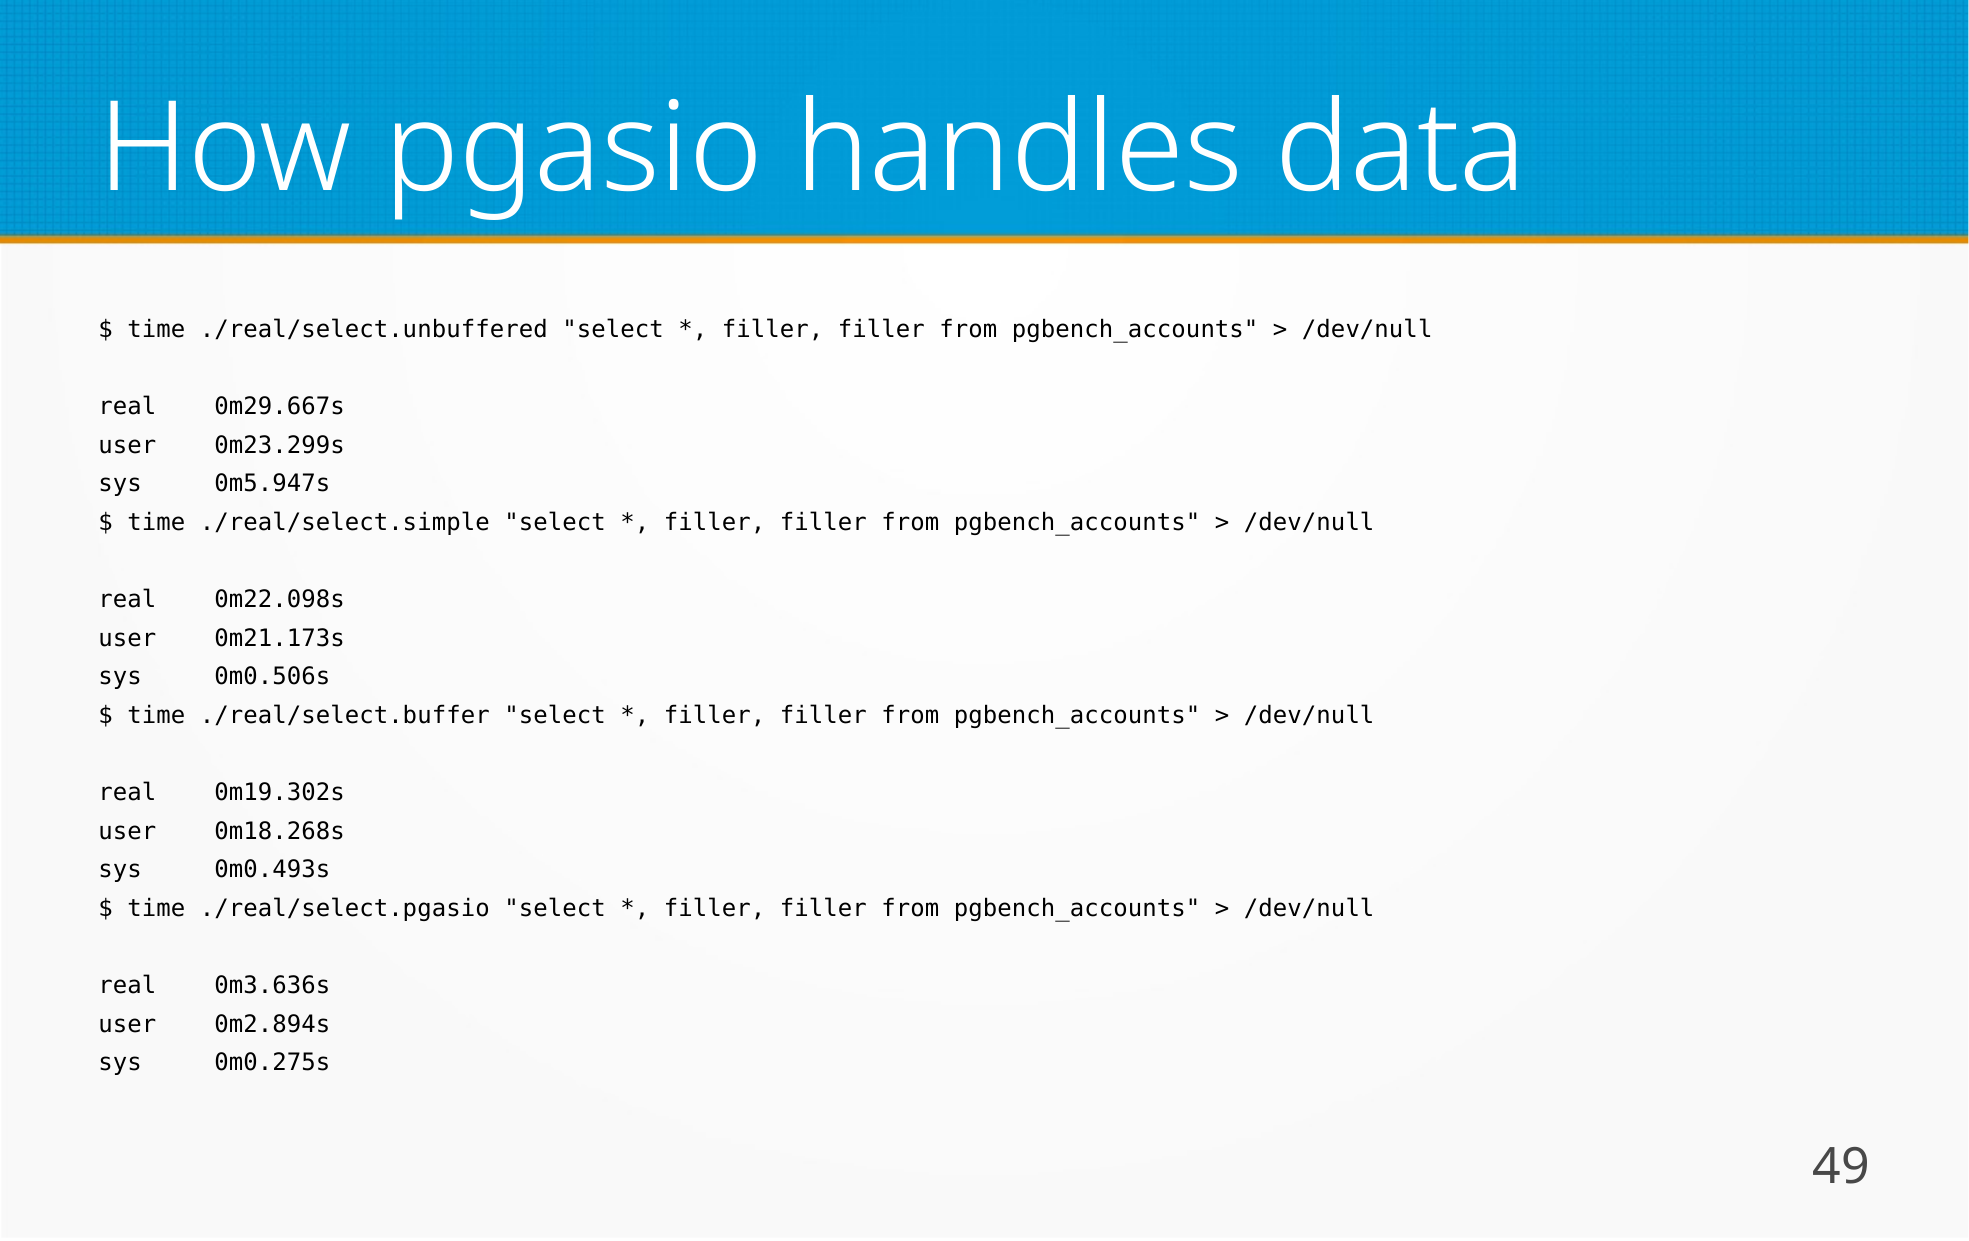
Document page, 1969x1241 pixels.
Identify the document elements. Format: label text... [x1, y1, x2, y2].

picture [0, 233, 1969, 1241]
list $ time ./real/select.unbuffered "select *, filler, filler from pgbench_accounts" > /dev/null real 0m29.667s user 0m23.299s sys 0m5.947s $ time ./real/select.simple "select *, filler, filler from pgbench_accounts" > /dev/null real 0m22.098s user 0m21.173s sys 0m0.506s $ time ./real/select.buffer "select *, filler, filler from pgbench_accounts" > /dev/null real 0m19.302s user 0m18.268s sys 0m0.493s $ time ./real/select.pgasio "select *, filler, filler from pgbench_accounts" > /dev/null real 0m3.636s user 0m2.894s sys 0m0.275s [98, 315, 1861, 1081]
title How pgasio handles data [98, 19, 1870, 227]
